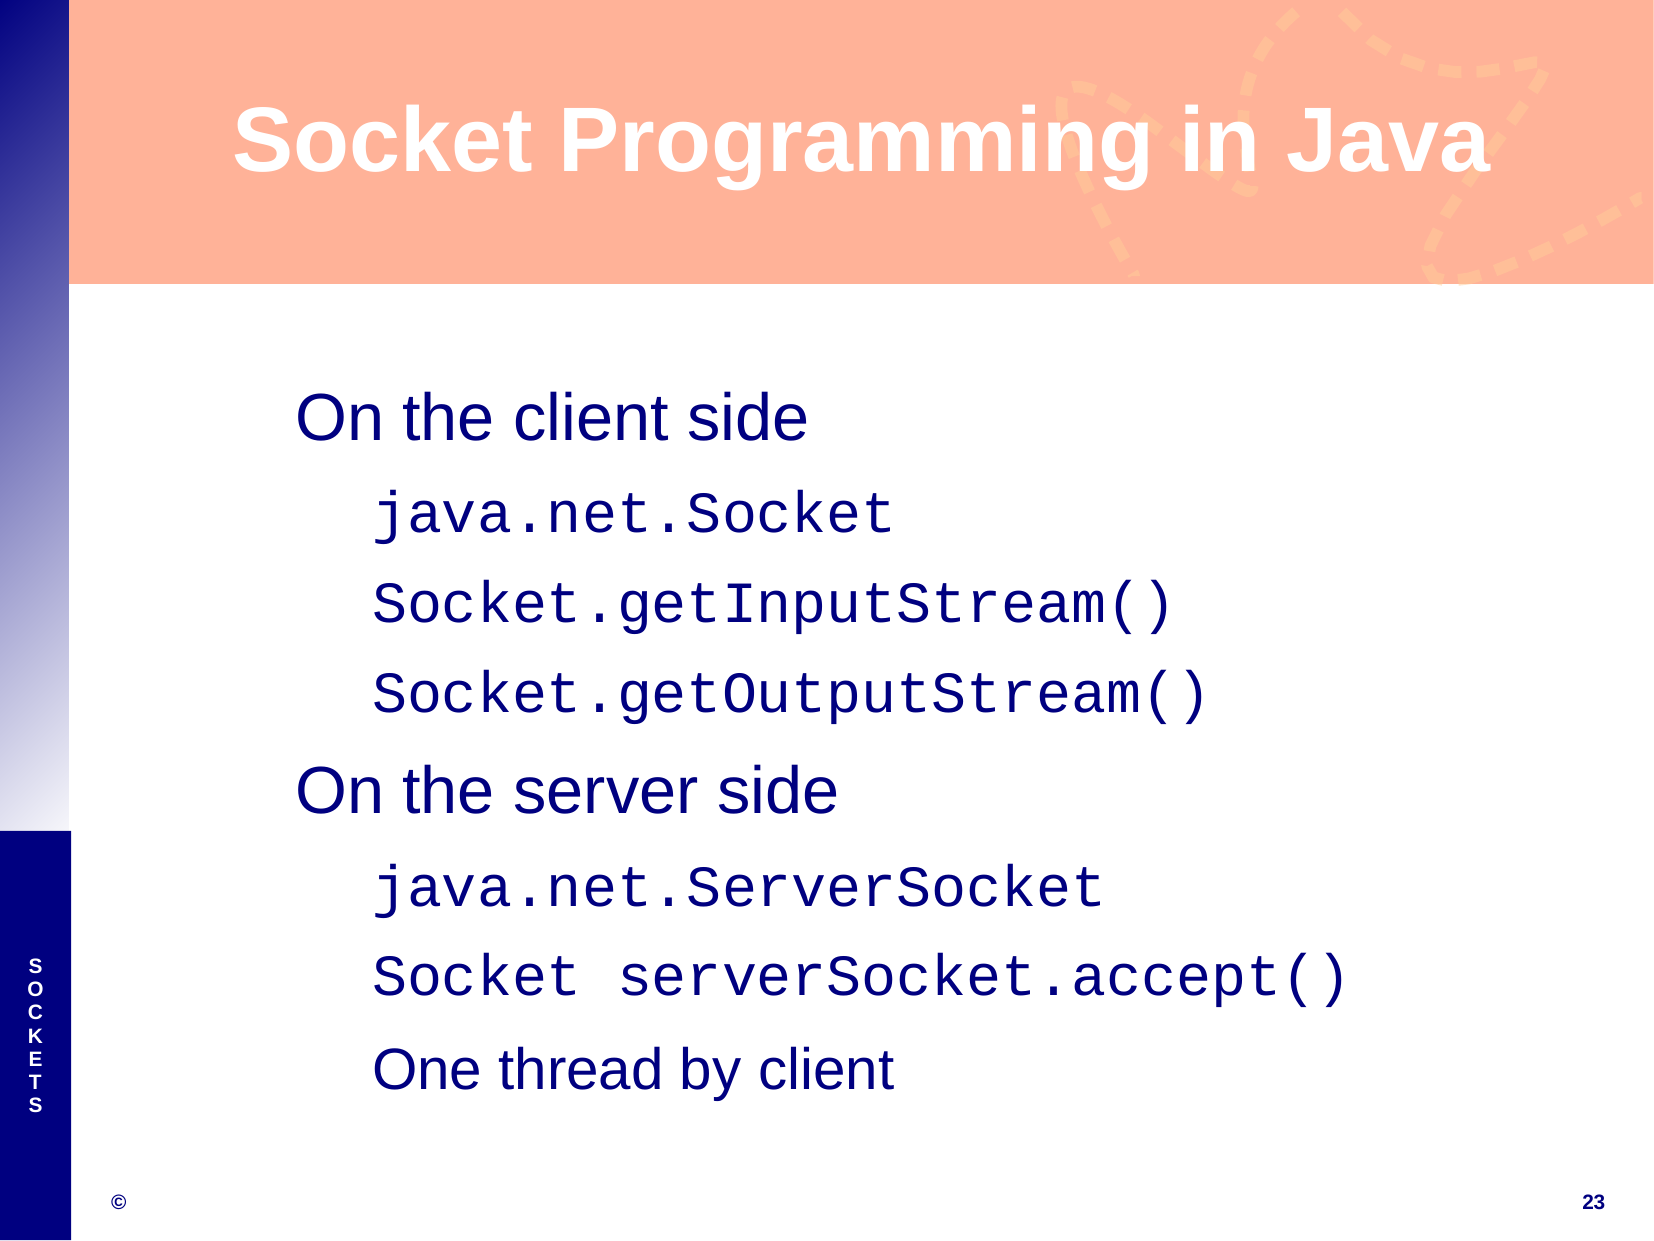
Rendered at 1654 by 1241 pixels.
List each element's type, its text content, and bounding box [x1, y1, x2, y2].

title Socket Programming in Java [70, 36, 1654, 244]
text_box S O C K E T S [0, 830, 71, 1241]
list On the client side java.net.Socket Socket.getInputStream() Socket.getOutputStream() On the server side java.net.ServerSocket Socket serverSocket.accept() One thread by client [301, 380, 1424, 1102]
